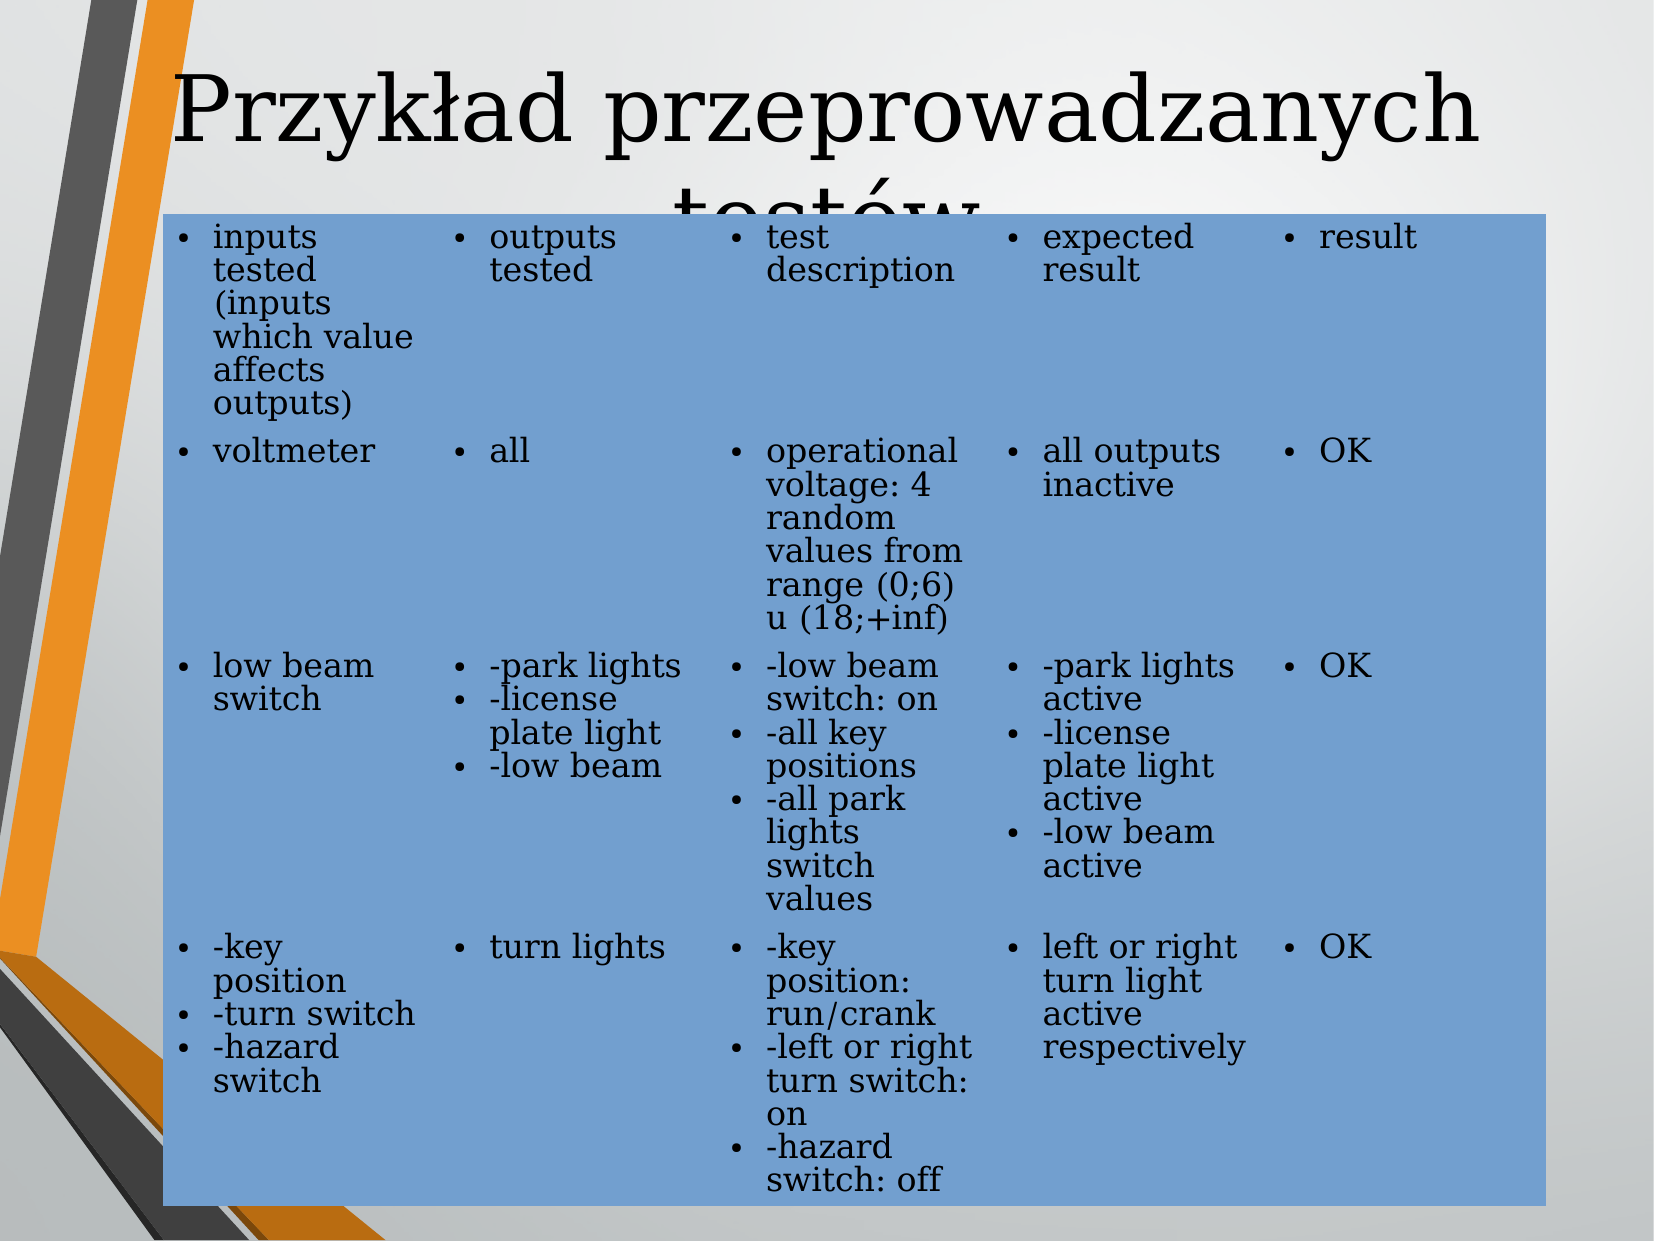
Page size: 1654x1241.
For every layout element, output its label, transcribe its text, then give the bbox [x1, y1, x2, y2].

table_cell low beam switch [163, 644, 439, 925]
table_cell operational voltage: 4 random values from range (0;6) u (18;+inf) [716, 429, 992, 644]
table_cell OK [1269, 644, 1546, 925]
table_header test description [716, 214, 992, 429]
table_cell left or right turn light active respectively [992, 925, 1269, 1206]
table_cell OK [1269, 429, 1546, 644]
table_cell -park lights active -license plate light active -low beam active [992, 644, 1269, 925]
table_cell -key position: run/crank -left or right turn switch: on -hazard switch: off [716, 925, 992, 1206]
table_header expected result [992, 214, 1269, 429]
table_header inputs tested (inputs which value affects outputs) [163, 214, 439, 429]
table_cell OK [1269, 925, 1546, 1206]
table_cell -key position -turn switch -hazard switch [163, 925, 439, 1206]
table_cell -low beam switch: on -all key positions -all park lights switch values [716, 644, 992, 925]
table_header result [1269, 214, 1546, 429]
table_header outputs tested [439, 214, 716, 429]
table_cell turn lights [439, 925, 716, 1206]
table_cell voltmeter [163, 429, 439, 644]
table_cell -park lights -license plate light -low beam [439, 644, 716, 925]
table_cell all [439, 429, 716, 644]
table_cell all outputs inactive [992, 429, 1269, 644]
text_box Przykład przeprowadzanych testów [82, 49, 1571, 257]
